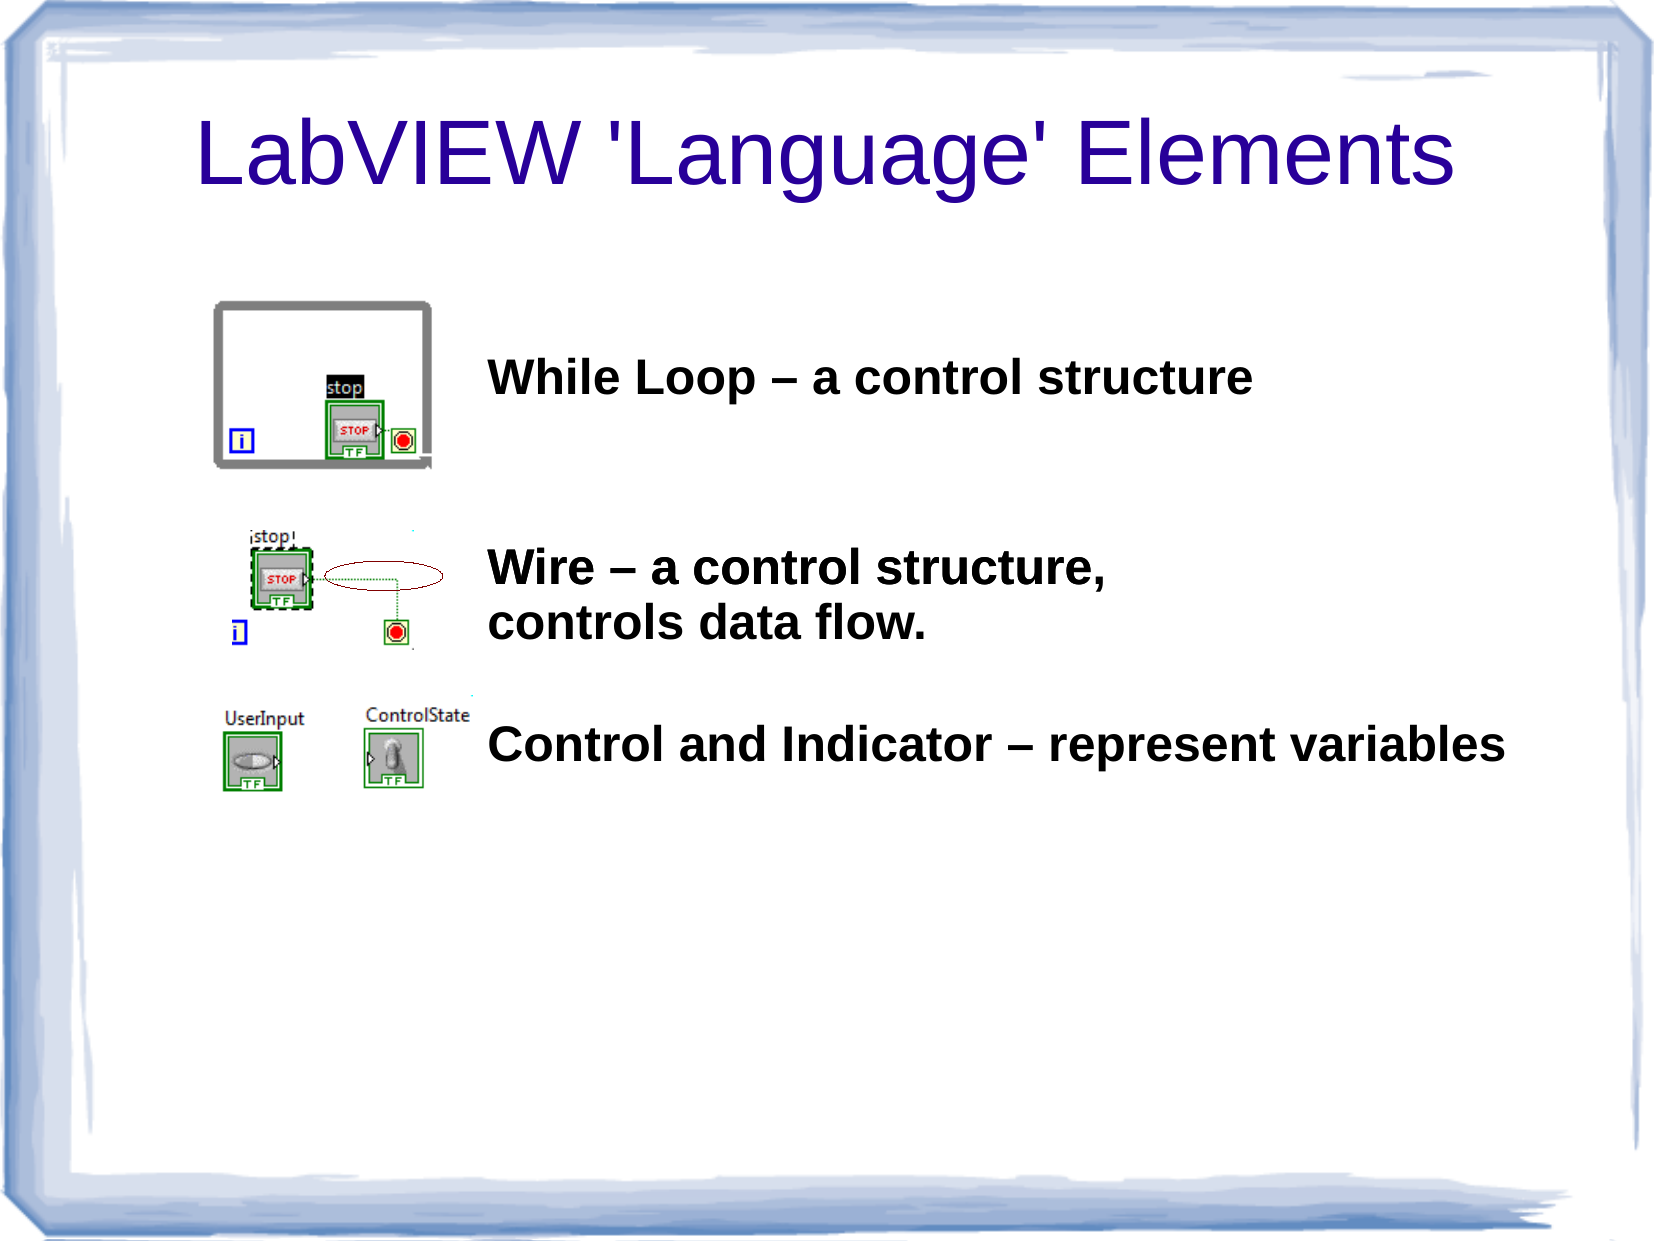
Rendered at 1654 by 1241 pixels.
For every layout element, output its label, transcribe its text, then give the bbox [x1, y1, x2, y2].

text_box [324, 561, 443, 591]
picture [0, 0, 1654, 1241]
text_box Control and Indicator – represent variables [472, 708, 1565, 781]
text_box While Loop – a control structure [472, 341, 1329, 414]
title LabVIEW 'Language' Elements [82, 56, 1571, 250]
text_box Wire – a control structure, controls data flow. [472, 531, 1329, 661]
